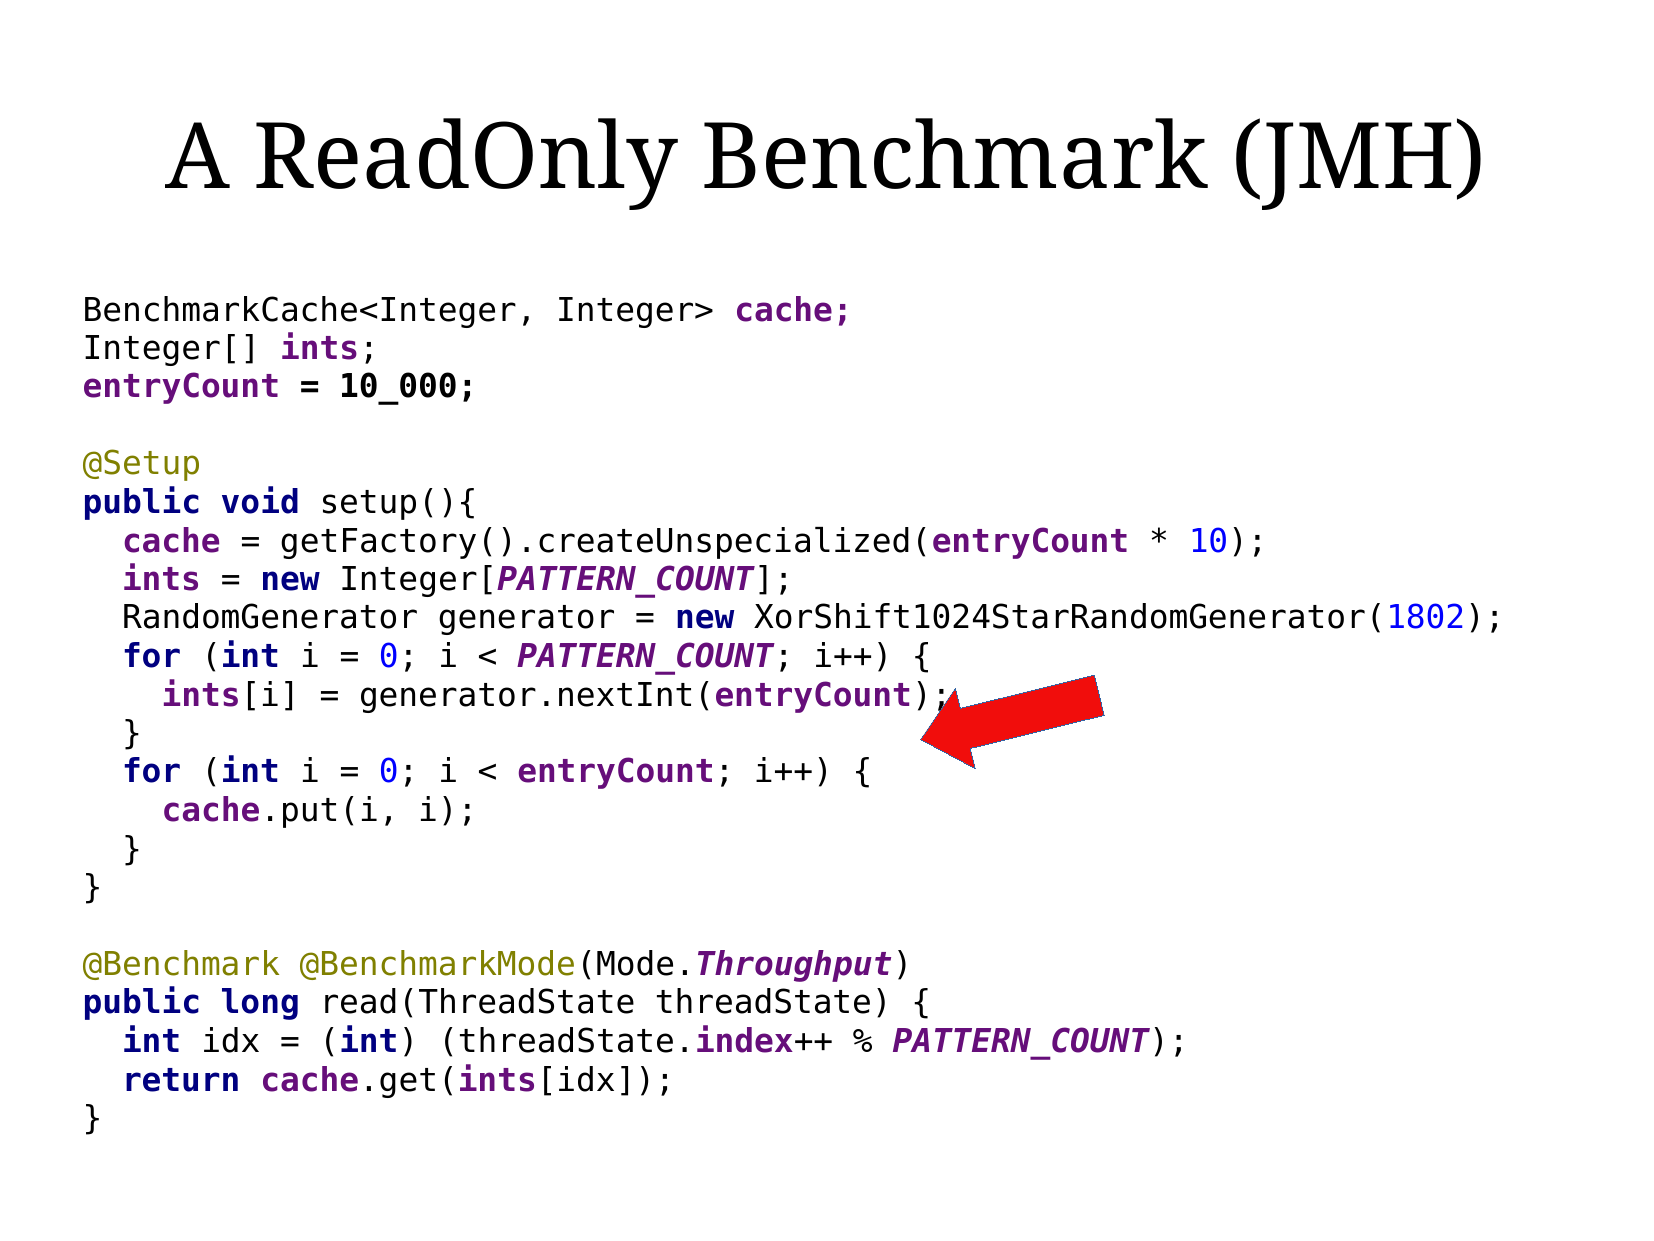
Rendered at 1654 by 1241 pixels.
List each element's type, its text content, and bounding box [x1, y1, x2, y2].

title A ReadOnly Benchmark (JMH) [82, 49, 1571, 257]
text_box [920, 675, 1105, 769]
list BenchmarkCache<Integer, Integer> cache; Integer[] ints; entryCount = 10_000; @Setup public void setup(){ cache = getFactory().createUnspecialized(entryCount * 10); ints = new Integer[PATTERN_COUNT]; RandomGenerator generator = new XorShift1024StarRandomGenerator(1802); for (int i = 0; i < PATTERN_COUNT; i++) { ints[i] = generator.nextInt(entryCount); } for (int i = 0; i < entryCount; i++) { cache.put(i, i); } } @Benchmark @BenchmarkMode(Mode.Throughput) public long read(ThreadState threadState) { int idx = (int) (threadState.index++ % PATTERN_COUNT); return cache.get(ints[idx]); } [82, 290, 1571, 1193]
